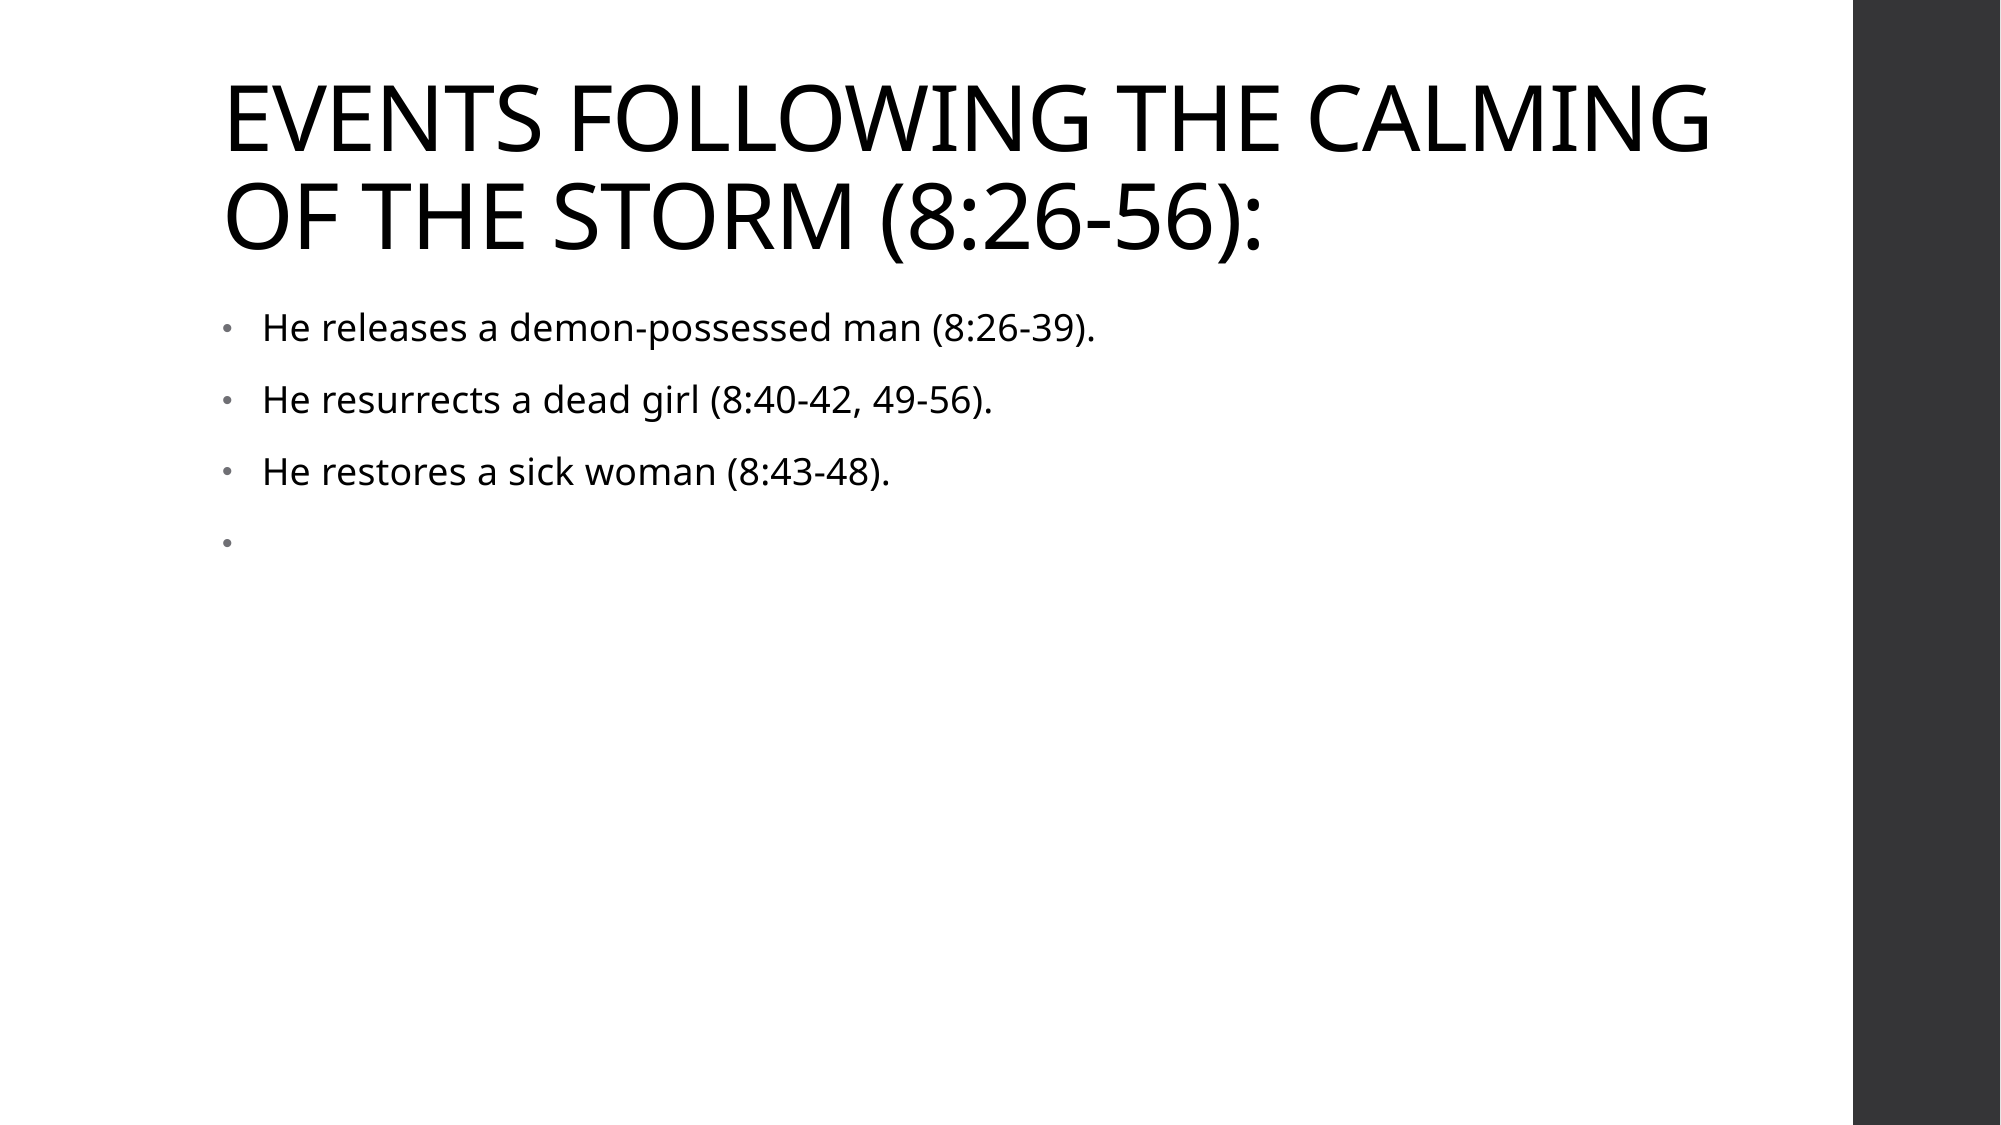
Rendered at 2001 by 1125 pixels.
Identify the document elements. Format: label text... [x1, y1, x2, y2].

list He releases a demon-possessed man (8:26-39). He resurrects a dead girl (8:40-42, 49-56). He restores a sick woman (8:43-48). [206, 299, 1617, 1014]
title EVENTS FOLLOWING THE CALMING OF THE STORM (8:26-56): [206, 60, 1797, 278]
